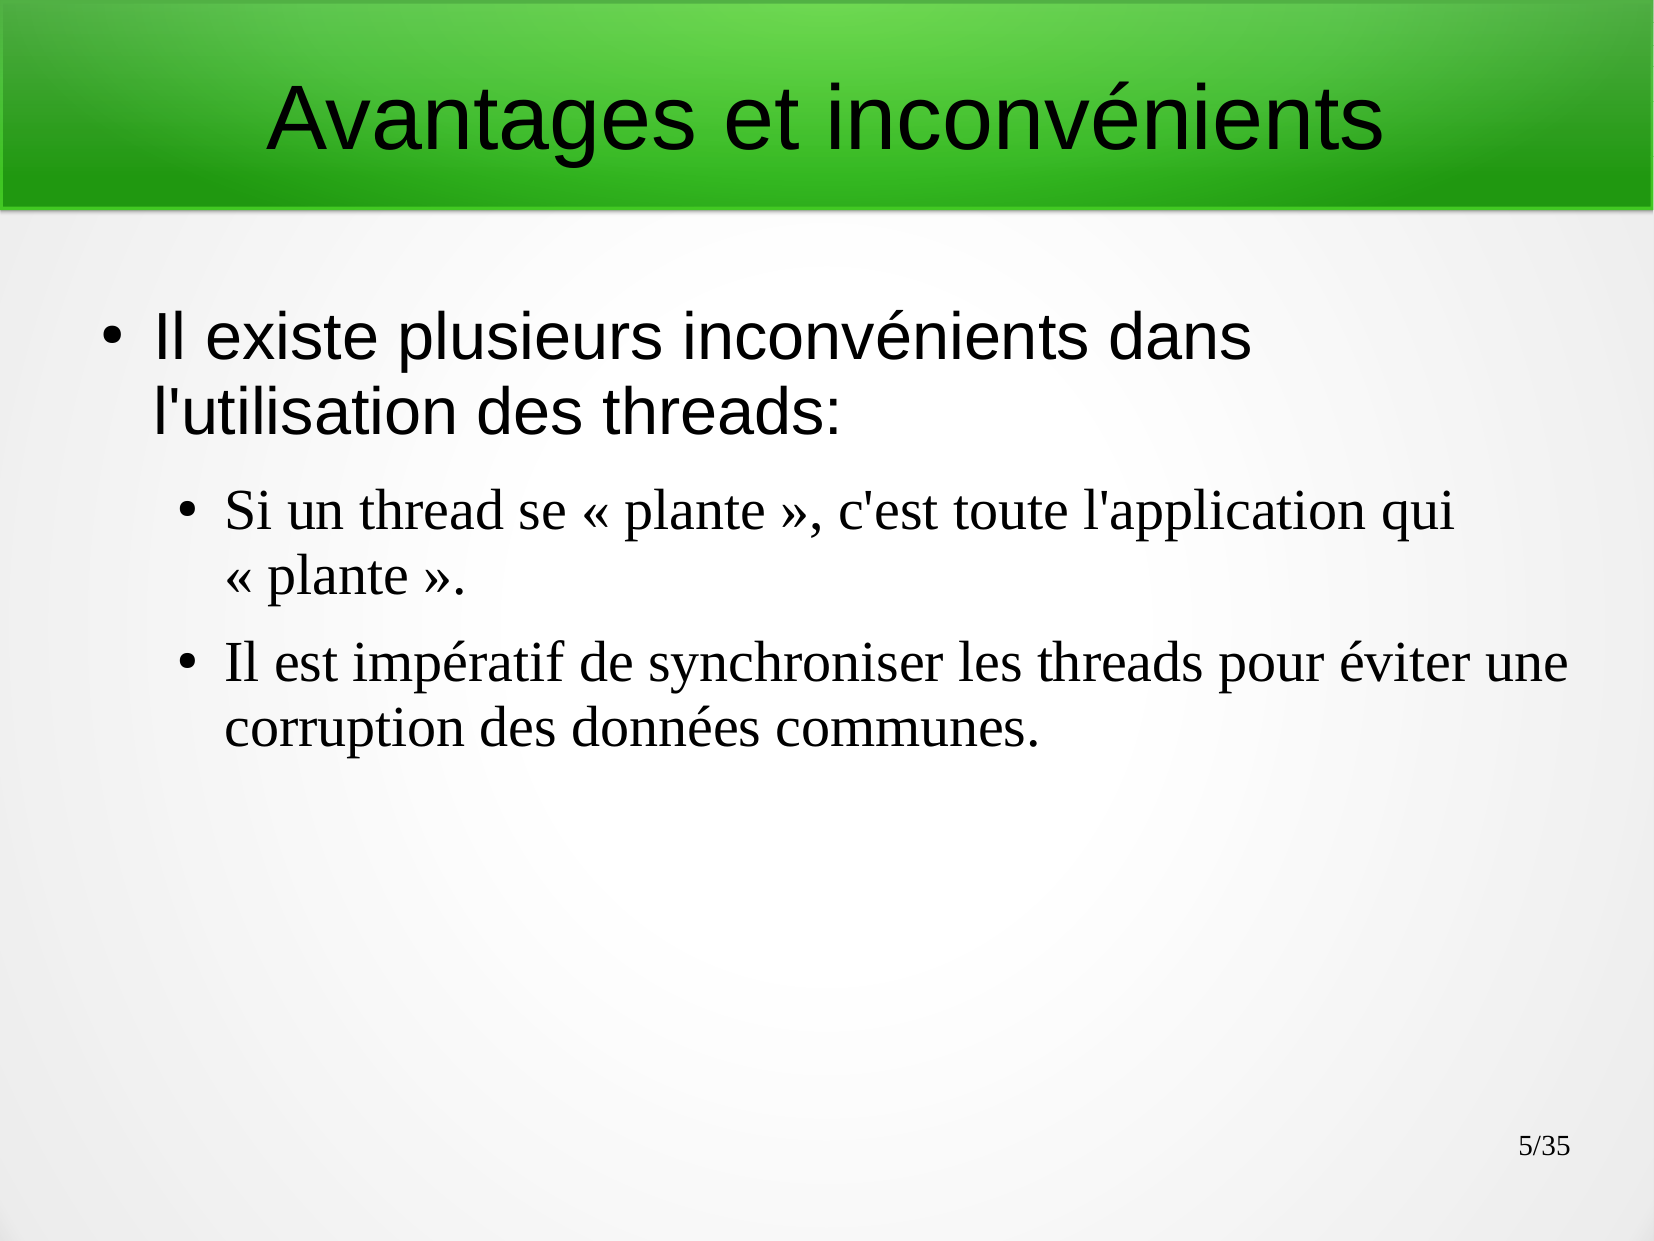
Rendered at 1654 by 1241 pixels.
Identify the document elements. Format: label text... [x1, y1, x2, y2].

title Avantages et inconvénients [82, 47, 1571, 189]
list Il existe plusieurs inconvénients dans l'utilisation des threads: Si un thread se « plante », c'est toute l'application qui « plante ». Il est impératif de synchroniser les threads pour éviter une corruption des données communes. [82, 299, 1571, 1019]
